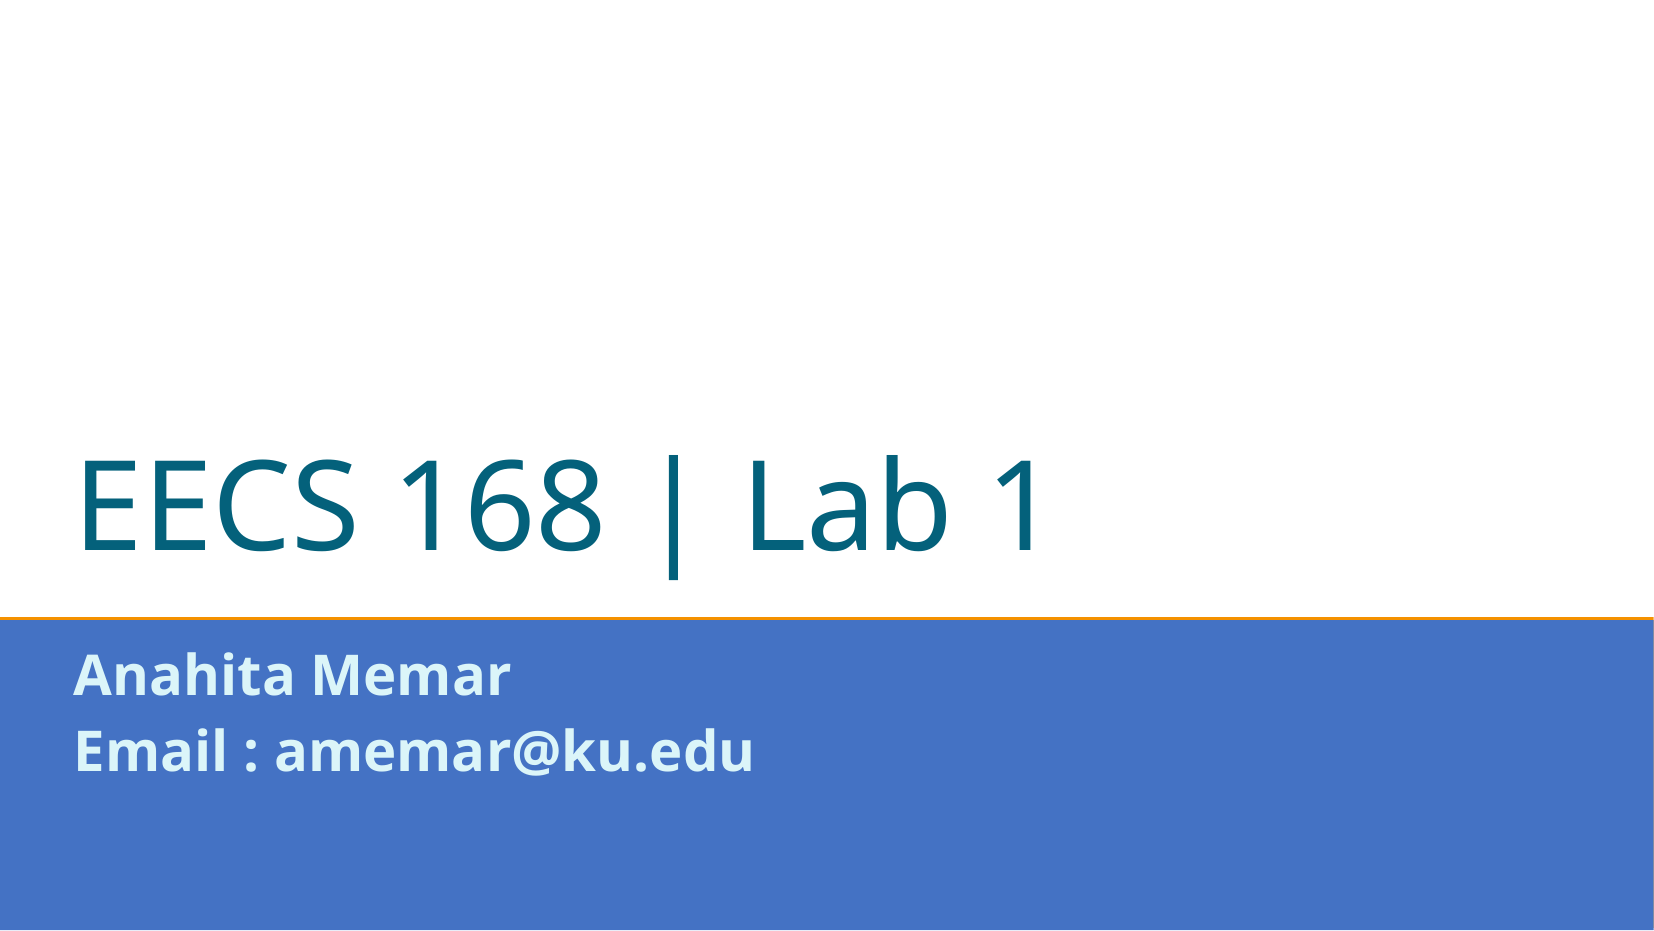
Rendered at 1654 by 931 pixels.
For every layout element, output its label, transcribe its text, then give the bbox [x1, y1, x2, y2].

subtitle Anahita Memar Email : amemar@ku.edu [73, 634, 765, 790]
title EECS 168 | Lab 1 [73, 44, 1551, 576]
